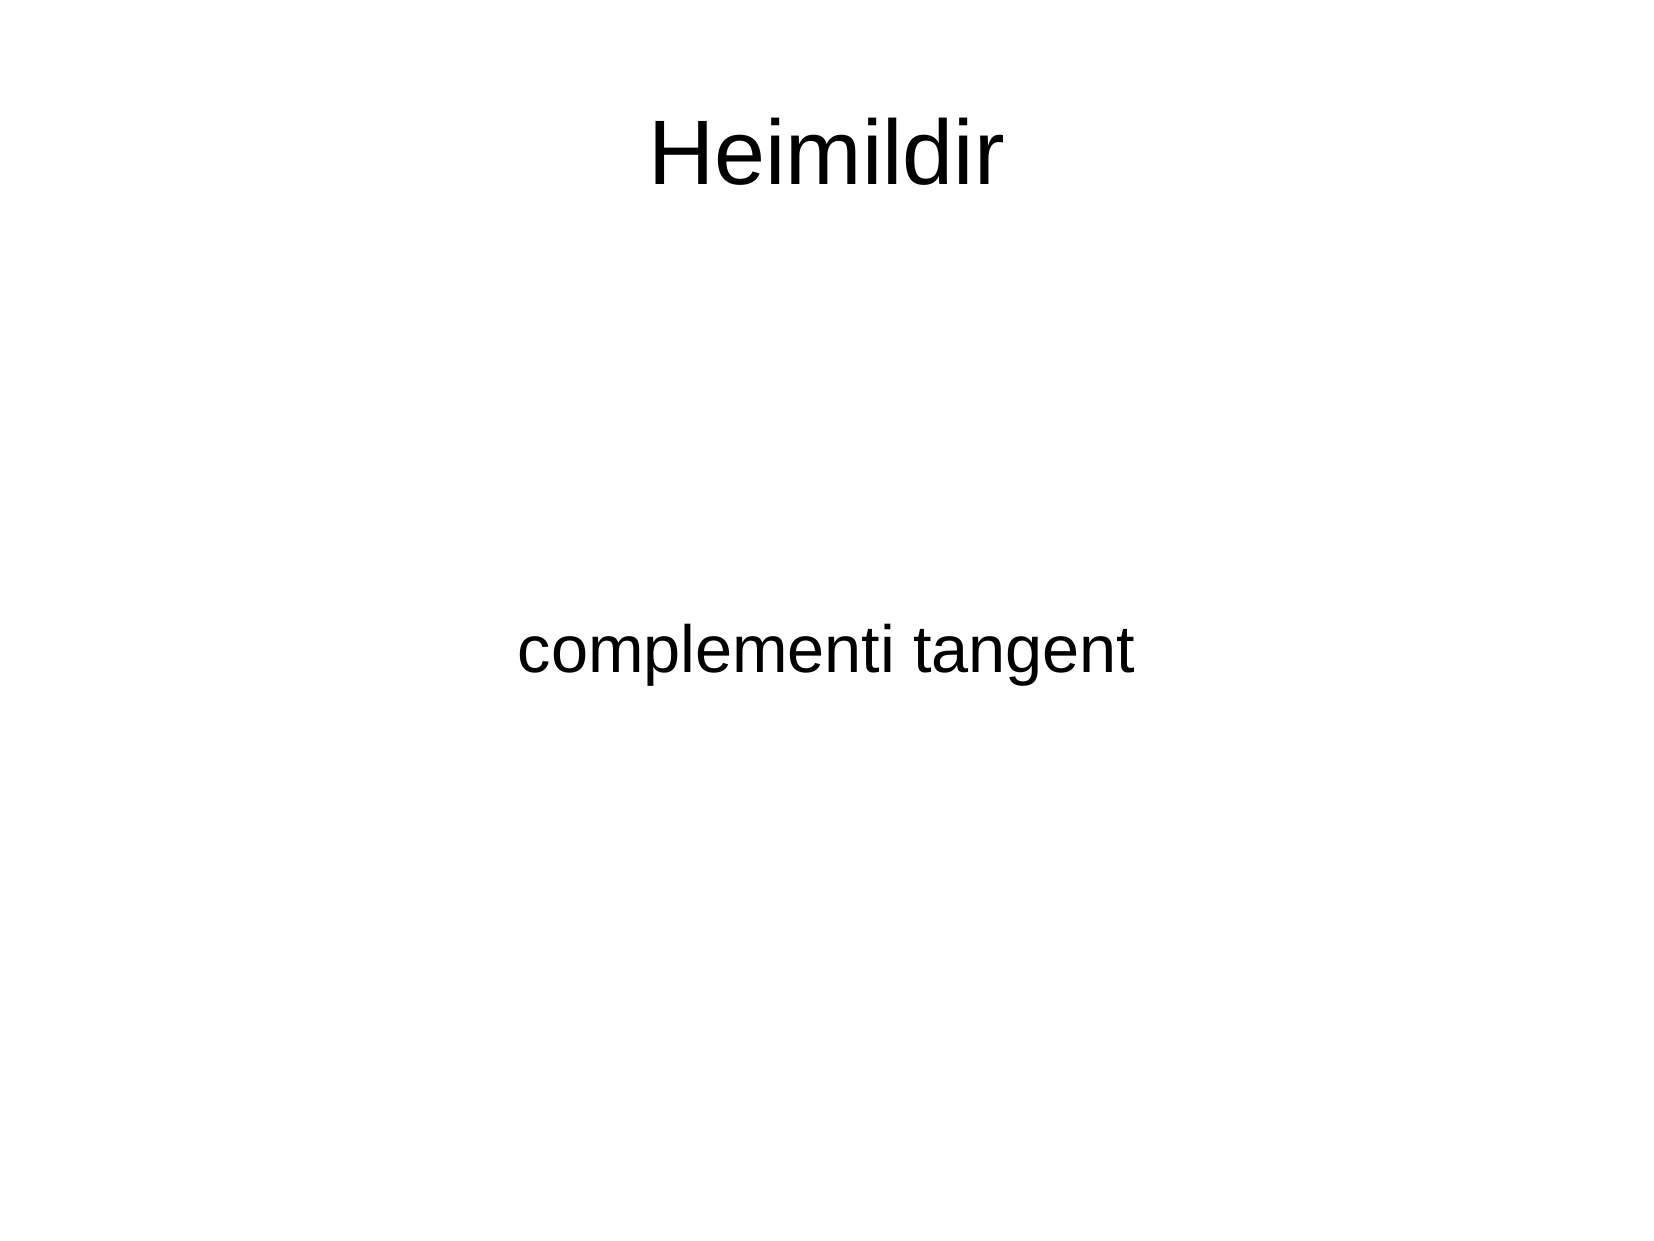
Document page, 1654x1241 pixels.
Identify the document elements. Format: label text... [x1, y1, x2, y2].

subtitle complementi tangent [82, 290, 1571, 1010]
title Heimildir [82, 49, 1571, 257]
